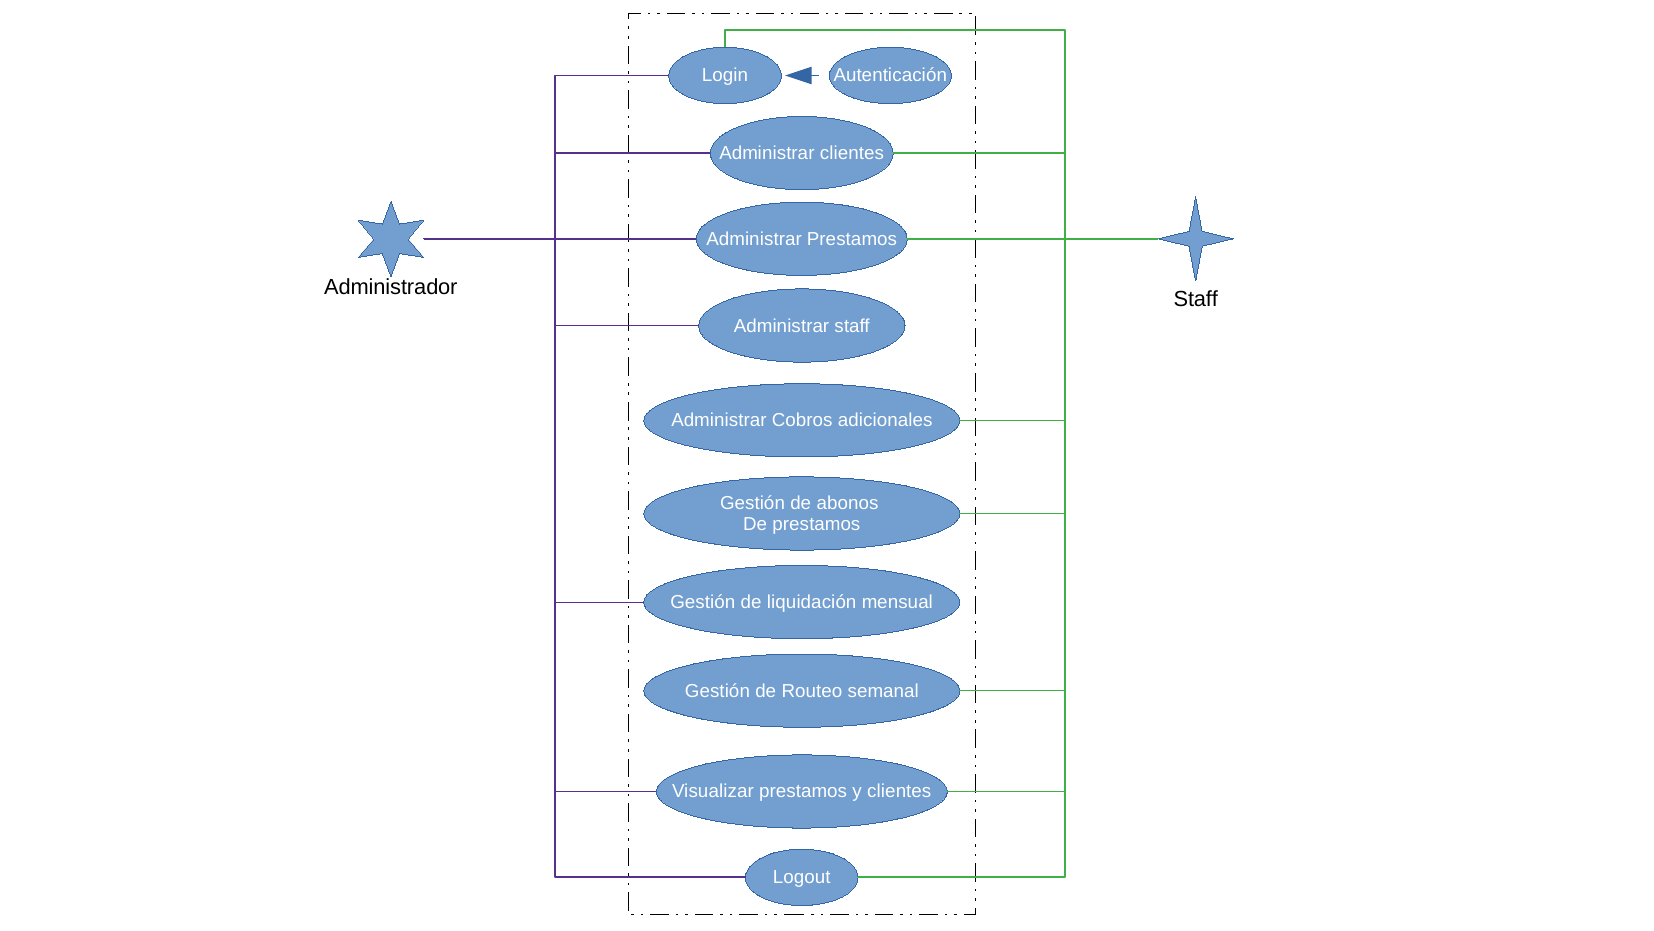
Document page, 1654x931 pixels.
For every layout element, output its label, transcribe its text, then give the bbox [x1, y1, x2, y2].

text_box Gestión de liquidación mensual [643, 565, 960, 639]
text_box Gestión de Routeo semanal [643, 654, 960, 728]
text_box Administrar staff [698, 288, 906, 363]
text_box Login [668, 47, 782, 104]
text_box Administrar Cobros adicionales [643, 383, 960, 457]
text_box Administrador [358, 201, 424, 277]
text_box Administrar Prestamos [696, 202, 908, 276]
text_box Administrar clientes [710, 116, 894, 190]
text_box Staff [1159, 196, 1234, 281]
text_box Gestión de abonos De prestamos [643, 476, 960, 551]
text_box Autenticación [829, 47, 952, 104]
text_box Visualizar prestamos y clientes [656, 754, 948, 829]
text_box Logout [745, 849, 858, 906]
